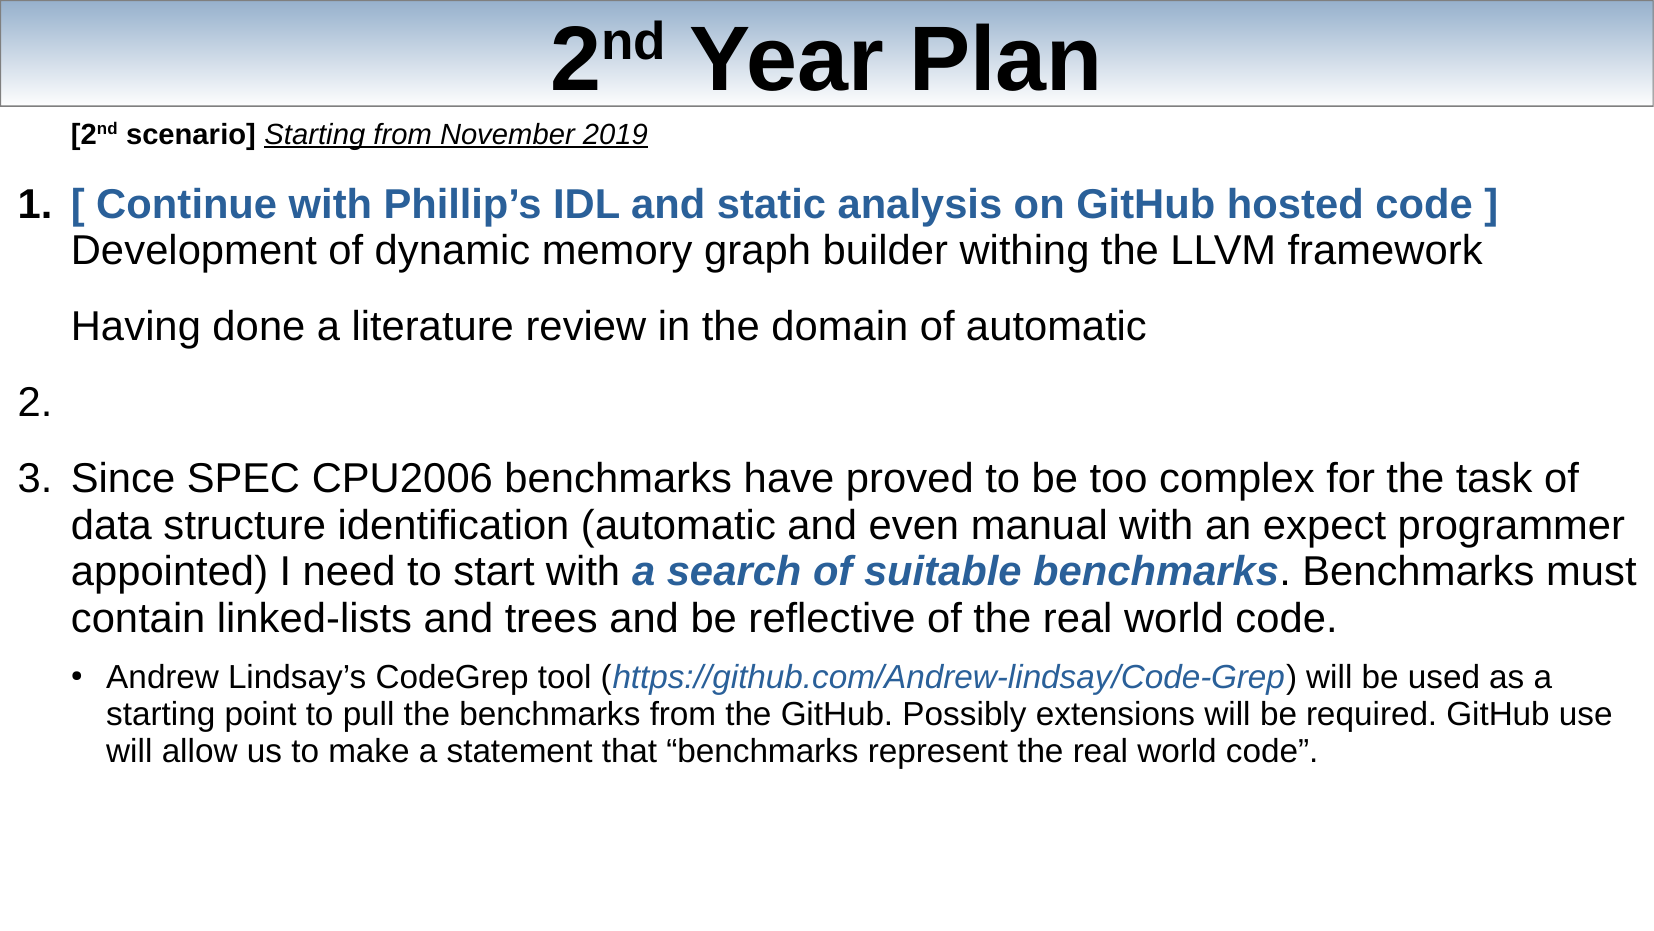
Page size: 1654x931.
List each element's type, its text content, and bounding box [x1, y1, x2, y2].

list [2nd scenario] Starting from November 2019 [ Continue with Phillip’s IDL and static analysis on GitHub hosted code ] Development of dynamic memory graph builder withing the LLVM framework Having done a literature review in the domain of automatic Since SPEC CPU2006 benchmarks have proved to be too complex for the task of data structure identification (automatic and even manual with an expect programmer appointed) I need to start with a search of suitable benchmarks. Benchmarks must contain linked-lists and trees and be reflective of the real world code. Andrew Lindsay’s CodeGrep tool (https://github.com/Andrew-lindsay/Code-Grep) will be used as a starting point to pull the benchmarks from the GitHub. Possibly extensions will be required. GitHub use will allow us to make a statement that “benchmarks represent the real world code”. [0, 118, 1654, 931]
title 2nd Year Plan [0, 0, 1654, 118]
